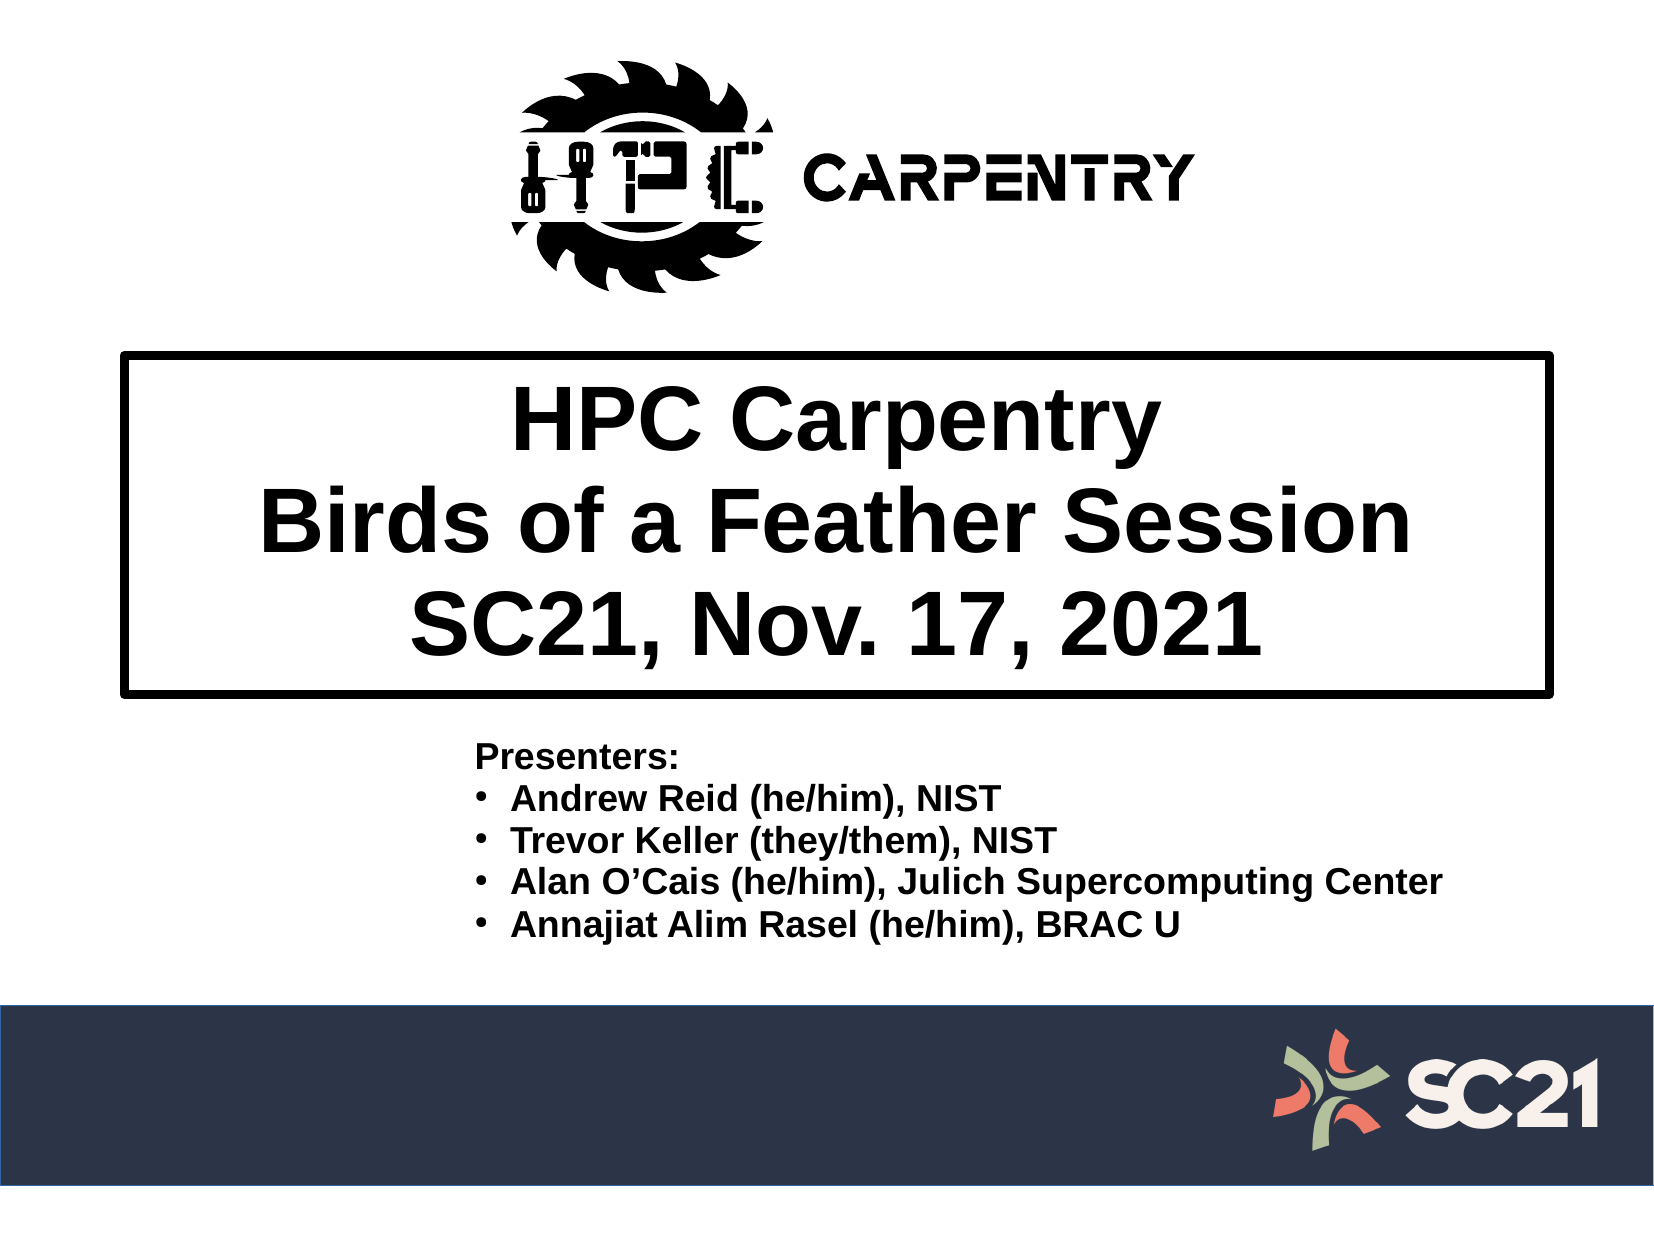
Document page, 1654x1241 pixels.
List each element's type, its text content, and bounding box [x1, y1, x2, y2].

text_box HPC Carpentry Birds of a Feather Session SC21, Nov. 17, 2021 [124, 355, 1550, 695]
picture [395, 3, 1311, 351]
picture [1252, 1013, 1626, 1176]
text_box Presenters: Andrew Reid (he/him), NIST Trevor Keller (they/them), NIST Alan O’Cais (he/him), Julich Supercomputing Center Annajiat Alim Rasel (he/him), BRAC U [459, 727, 1621, 1037]
text_box [0, 1005, 1654, 1186]
